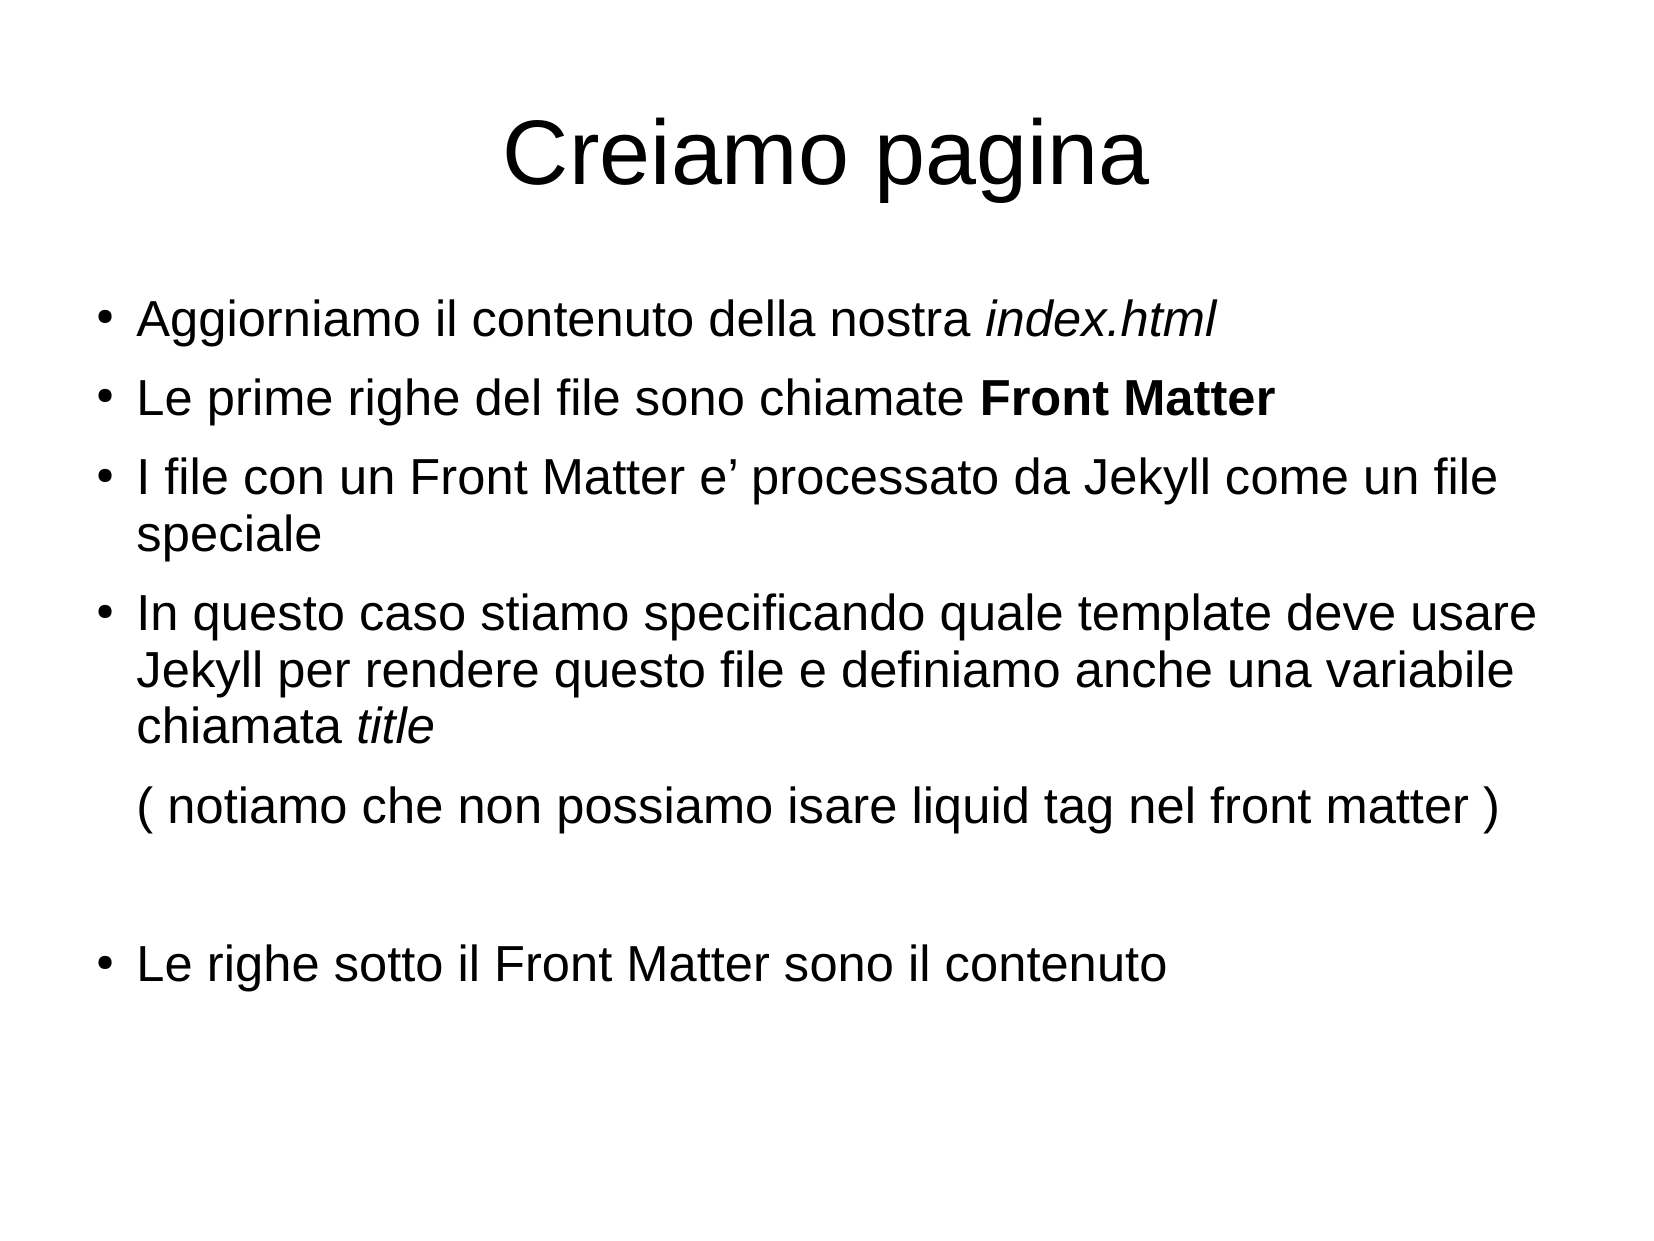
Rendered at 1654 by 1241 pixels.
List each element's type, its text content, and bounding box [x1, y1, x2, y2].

list Aggiorniamo il contenuto della nostra index.html Le prime righe del file sono chiamate Front Matter I file con un Front Matter e’ processato da Jekyll come un file speciale In questo caso stiamo specificando quale template deve usare Jekyll per rendere questo file e definiamo anche una variabile chiamata title ( notiamo che non possiamo isare liquid tag nel front matter ) Le righe sotto il Front Matter sono il contenuto [82, 290, 1571, 1010]
title Creiamo pagina [82, 49, 1571, 257]
